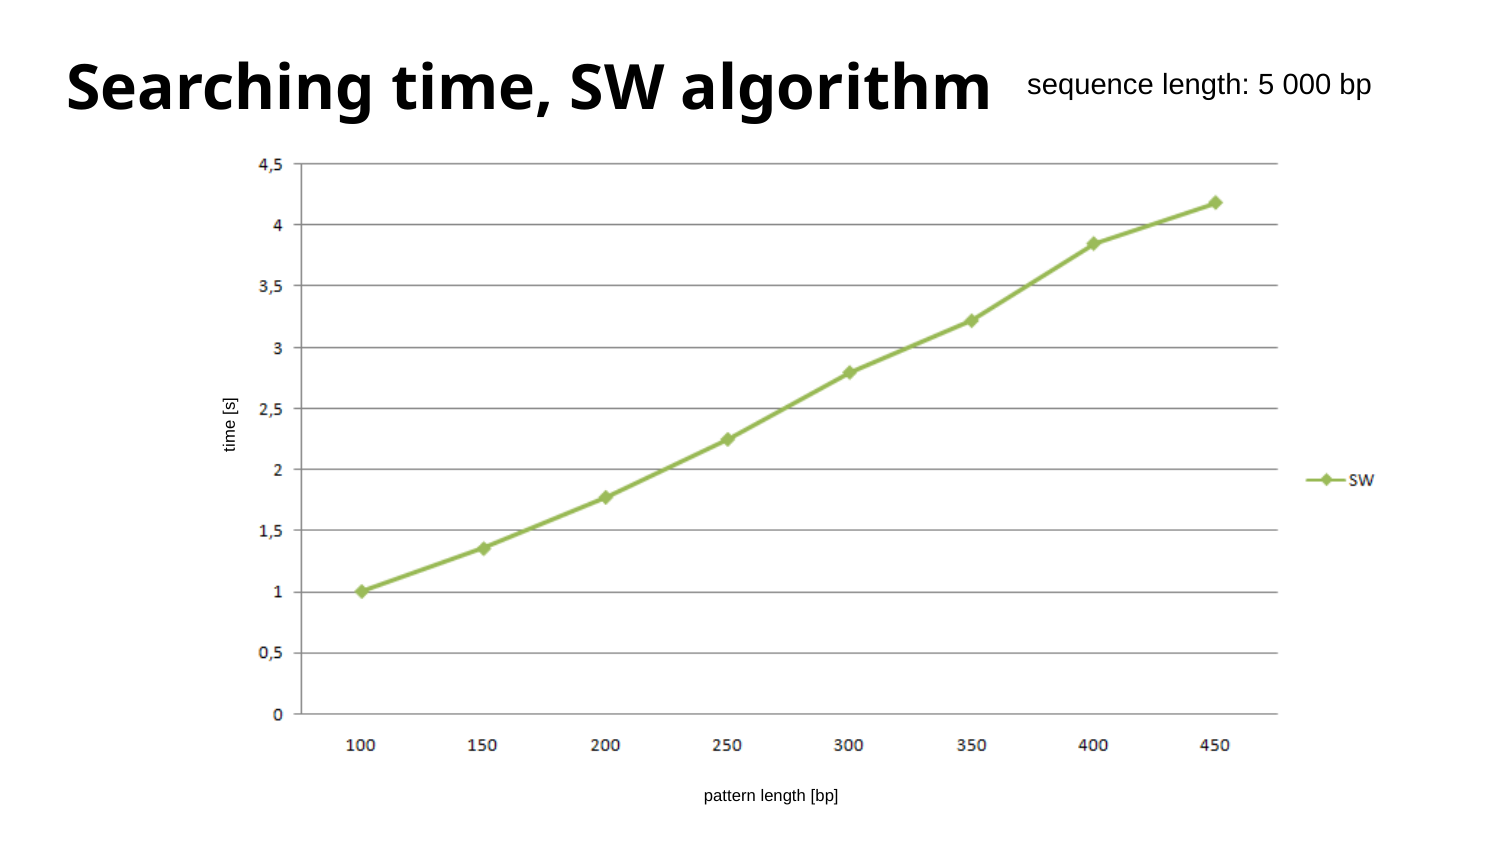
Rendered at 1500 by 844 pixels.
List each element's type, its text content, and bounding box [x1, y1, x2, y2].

picture [212, 146, 1386, 800]
text_box [219, 355, 249, 546]
text_box sequence length: 5 000 bp [1012, 31, 1500, 134]
text_box time [s] [203, 376, 234, 468]
title Searching time, SW algorithm [51, 31, 1012, 134]
text_box pattern length [bp] [689, 770, 909, 800]
